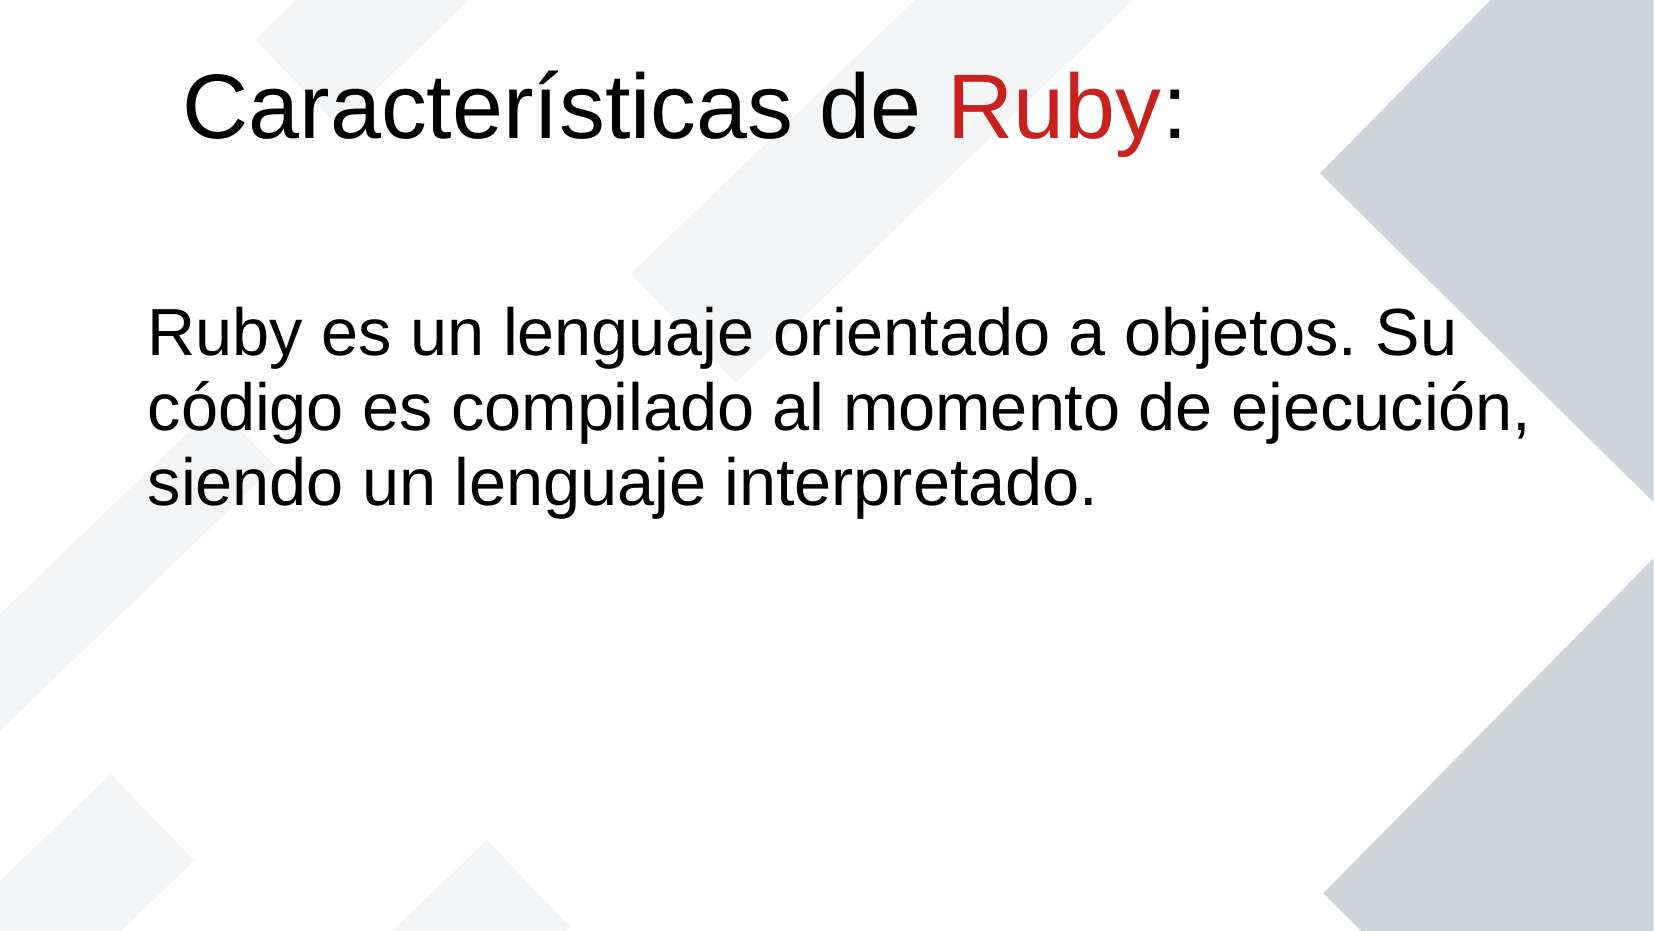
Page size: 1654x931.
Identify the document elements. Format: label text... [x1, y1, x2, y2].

title Características de Ruby: [0, 29, 1430, 185]
list Ruby es un lenguaje orientado a objetos. Su código es compilado al momento de ejecución, siendo un lenguaje interpretado. [76, 295, 1565, 835]
